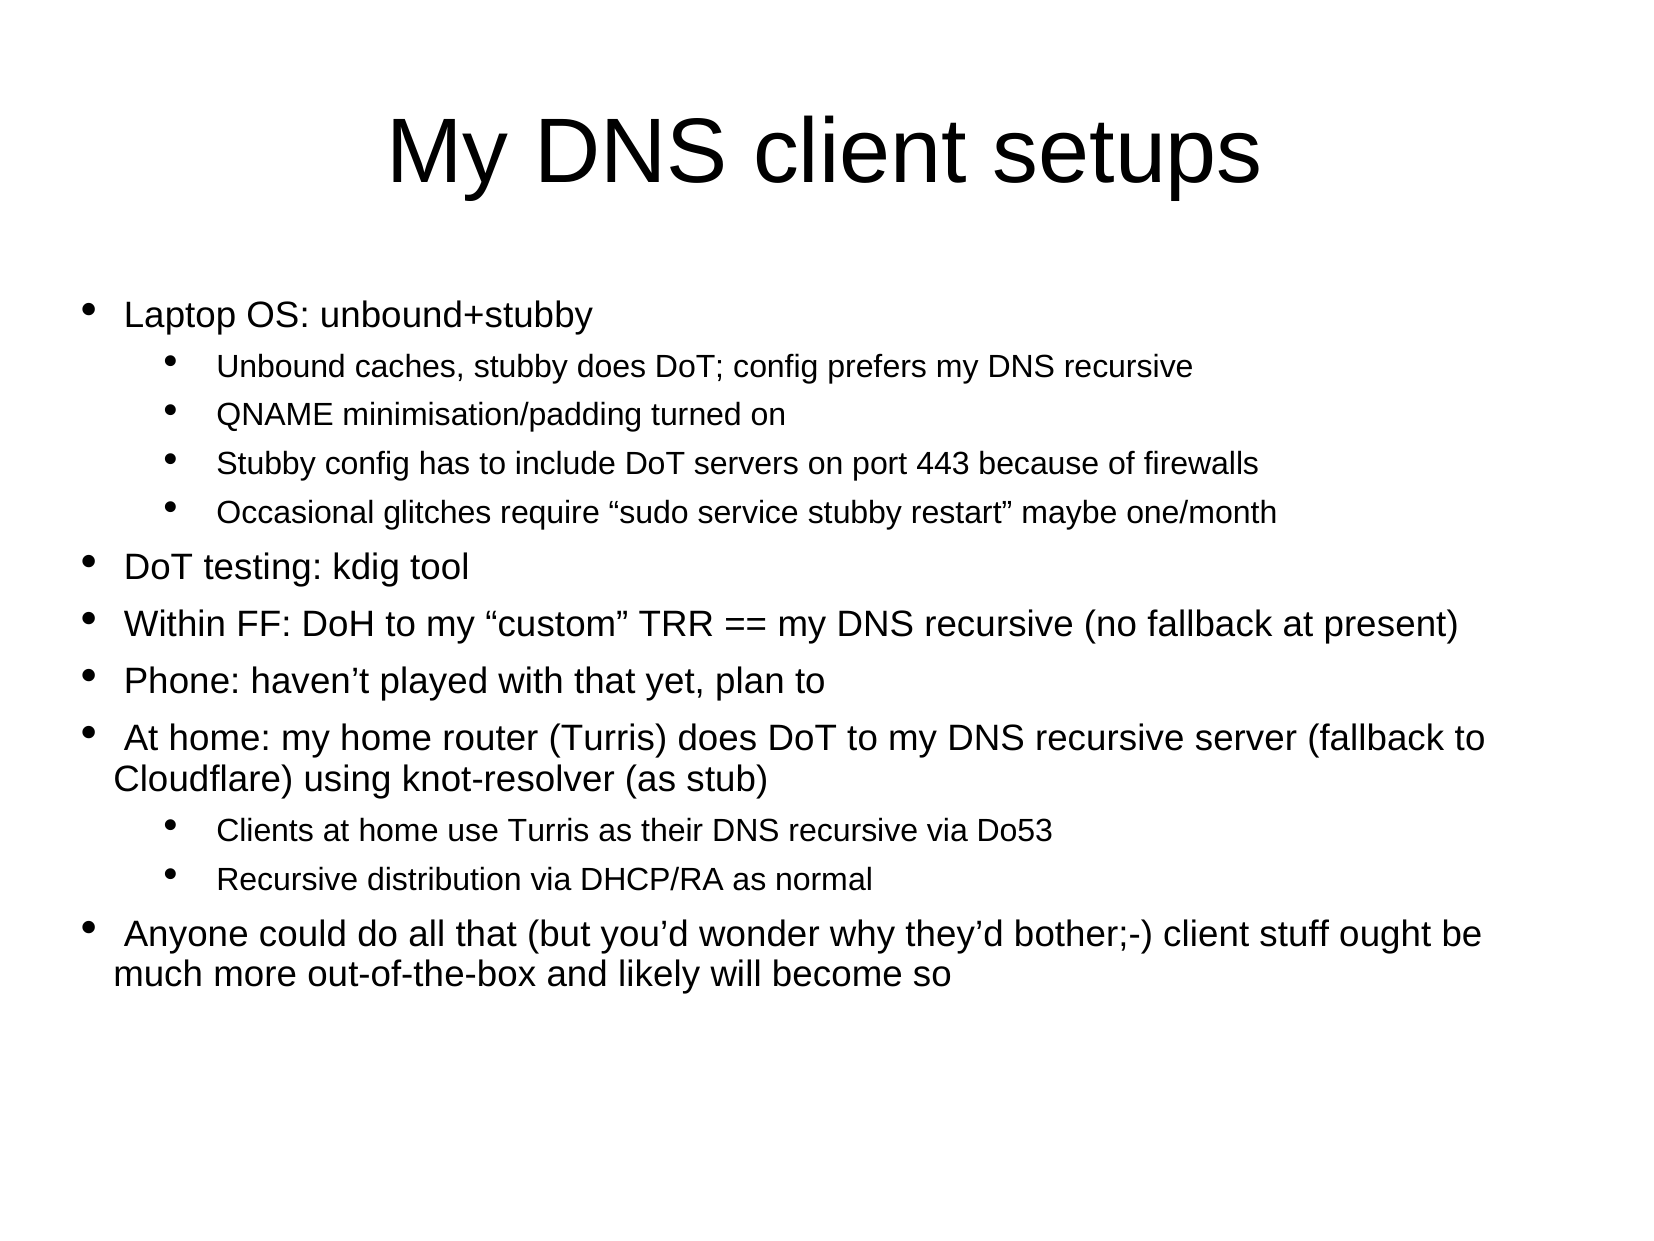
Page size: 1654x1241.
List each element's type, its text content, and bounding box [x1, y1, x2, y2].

list Laptop OS: unbound+stubby Unbound caches, stubby does DoT; config prefers my DNS recursive QNAME minimisation/padding turned on Stubby config has to include DoT servers on port 443 because of firewalls Occasional glitches require “sudo service stubby restart” maybe one/month DoT testing: kdig tool Within FF: DoH to my “custom” TRR == my DNS recursive (no fallback at present) Phone: haven’t played with that yet, plan to At home: my home router (Turris) does DoT to my DNS recursive server (fallback to Cloudflare) using knot-resolver (as stub) Clients at home use Turris as their DNS recursive via Do53 Recursive distribution via DHCP/RA as normal Anyone could do all that (but you’d wonder why they’d bother;-) client stuff ought be much more out-of-the-box and likely will become so [82, 290, 1569, 1008]
title My DNS client setups [82, 49, 1569, 255]
